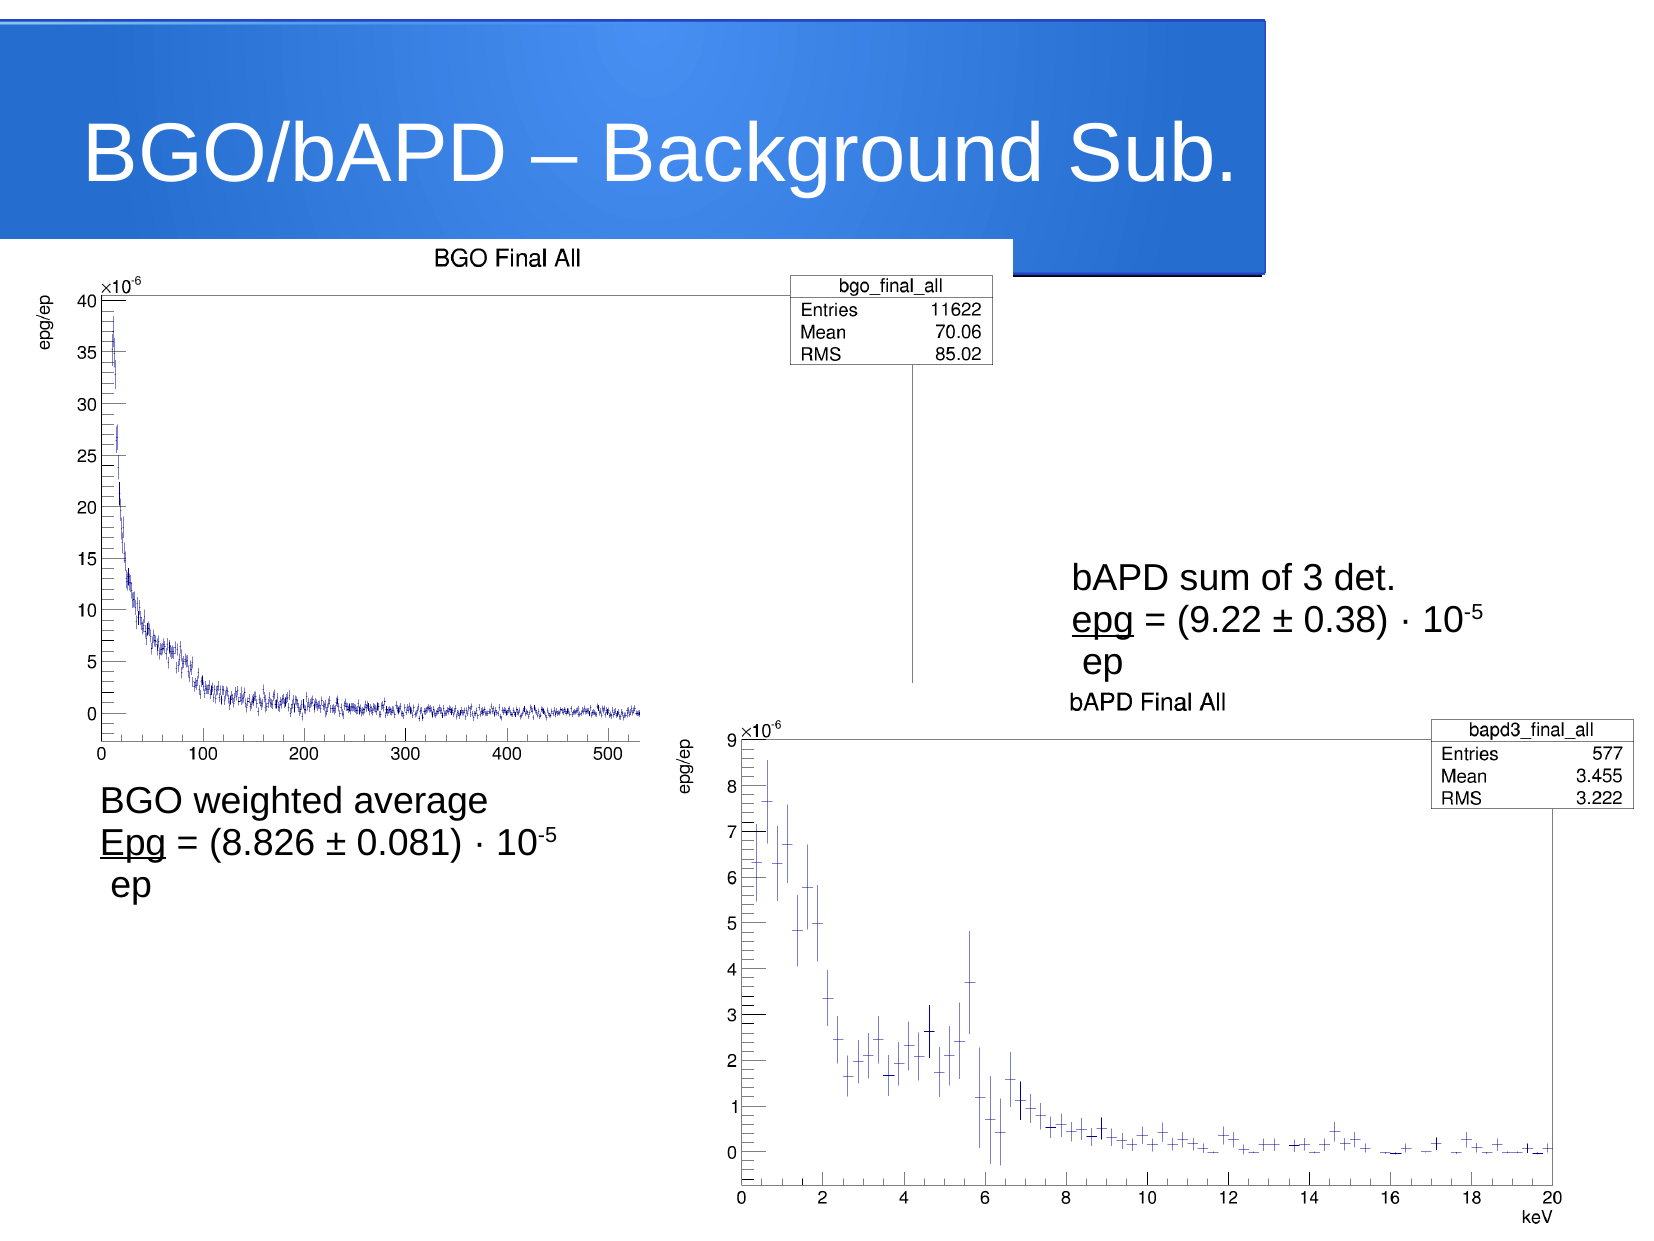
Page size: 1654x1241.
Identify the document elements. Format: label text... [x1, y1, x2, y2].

title BGO/bAPD – Background Sub. [82, 49, 1250, 257]
text_box bAPD sum of 3 det. epg = (9.22 ± 0.38) · 10-5 ep [1056, 549, 1499, 692]
text_box BGO weighted average Epg = (8.826 ± 0.081) · 10-5 ep [85, 771, 573, 915]
picture [0, 17, 1654, 1241]
